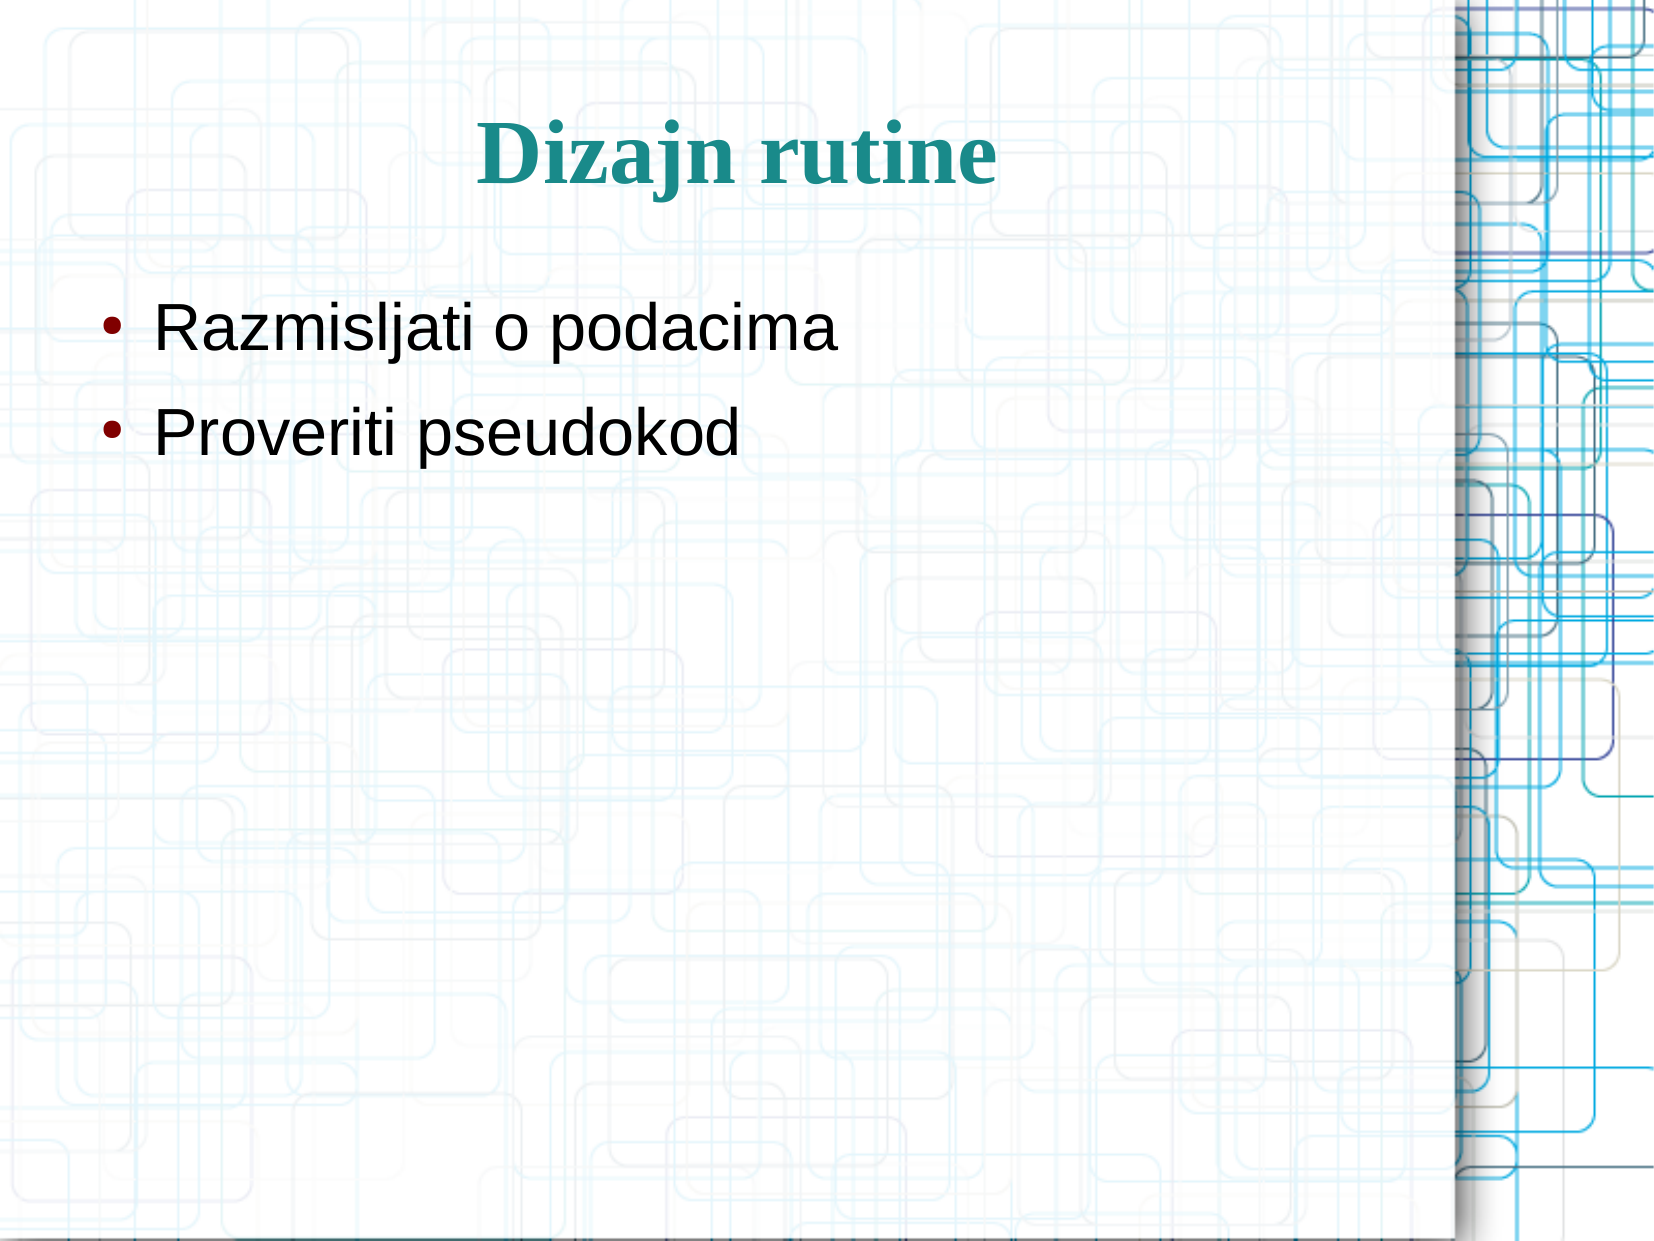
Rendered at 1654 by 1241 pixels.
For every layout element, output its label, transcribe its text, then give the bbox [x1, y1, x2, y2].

title Dizajn rutine [59, 49, 1418, 257]
picture [0, 0, 1654, 1241]
list Razmisljati o podacima Proveriti pseudokod [82, 290, 1418, 1109]
